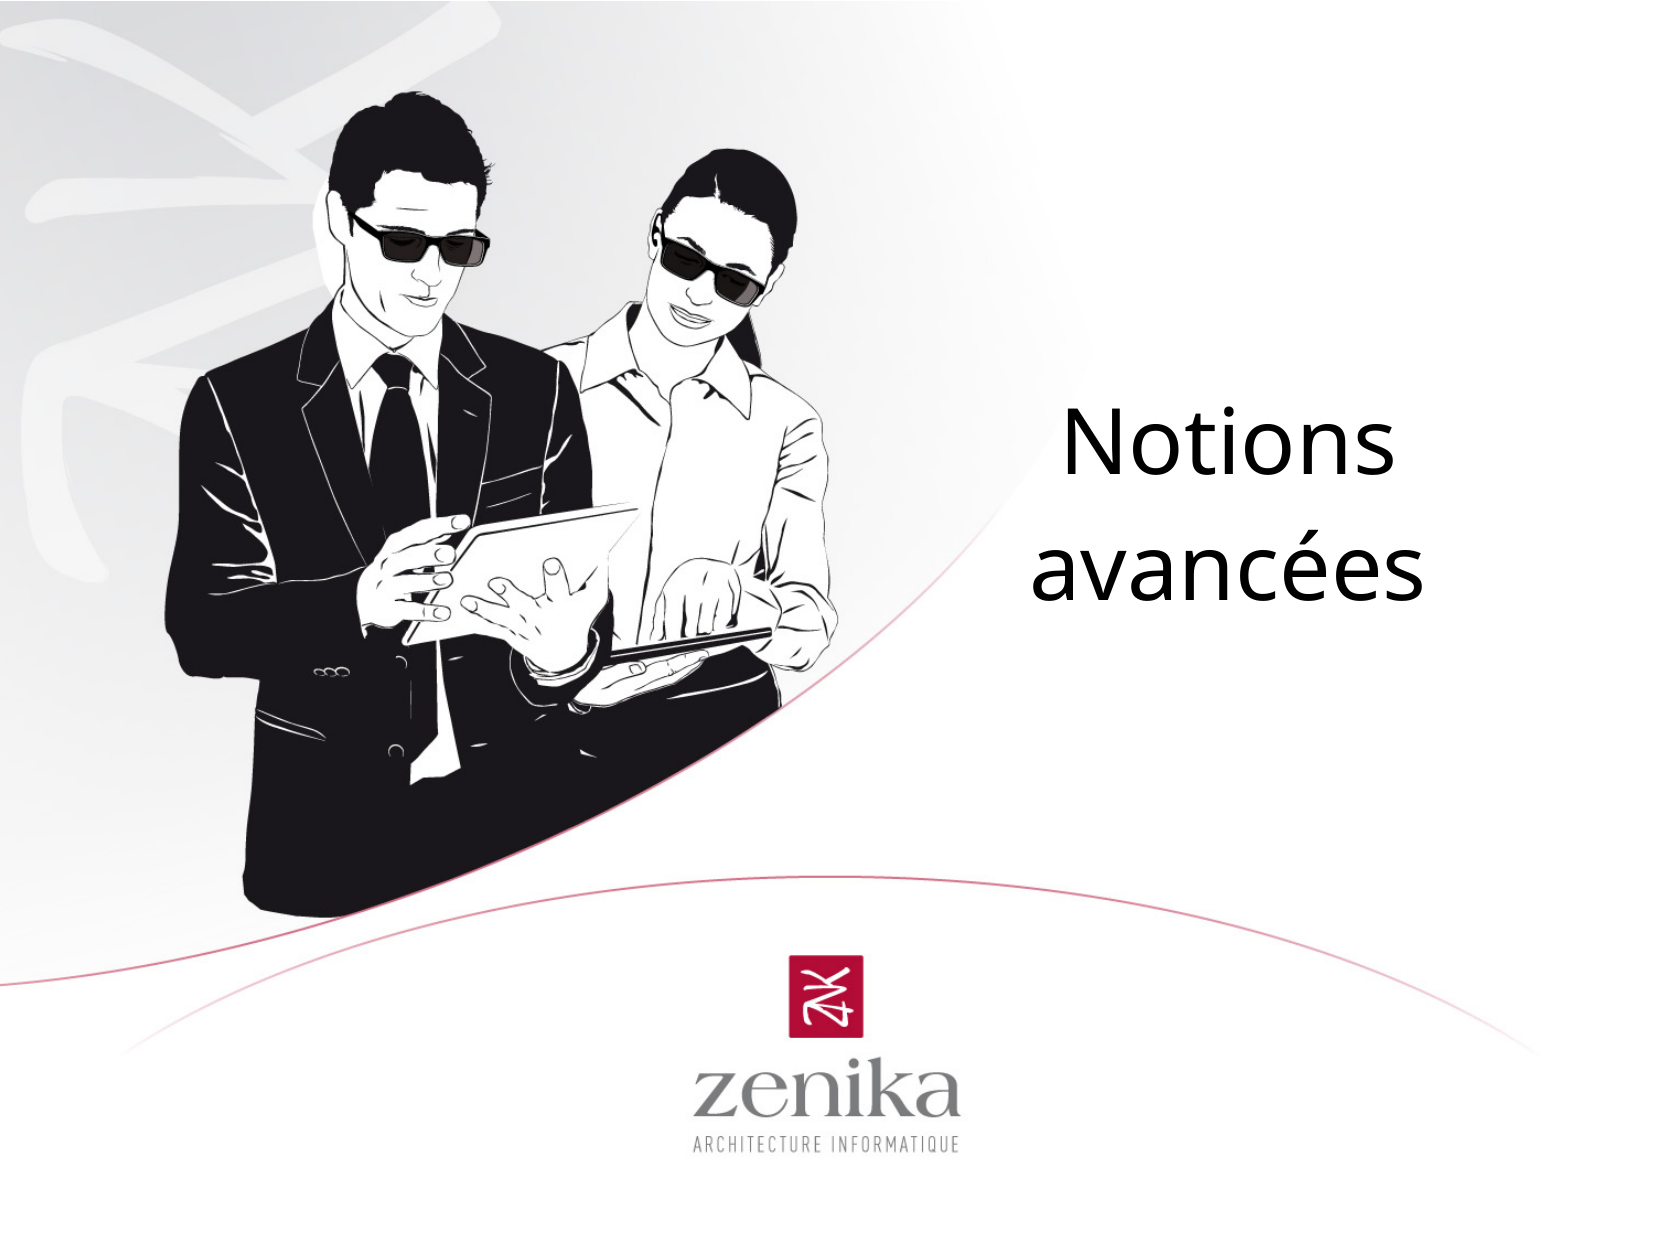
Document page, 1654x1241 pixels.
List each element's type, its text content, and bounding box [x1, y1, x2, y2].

subtitle [885, 590, 1571, 875]
title Notions avancées [885, 320, 1571, 590]
picture [0, 1, 1652, 1241]
